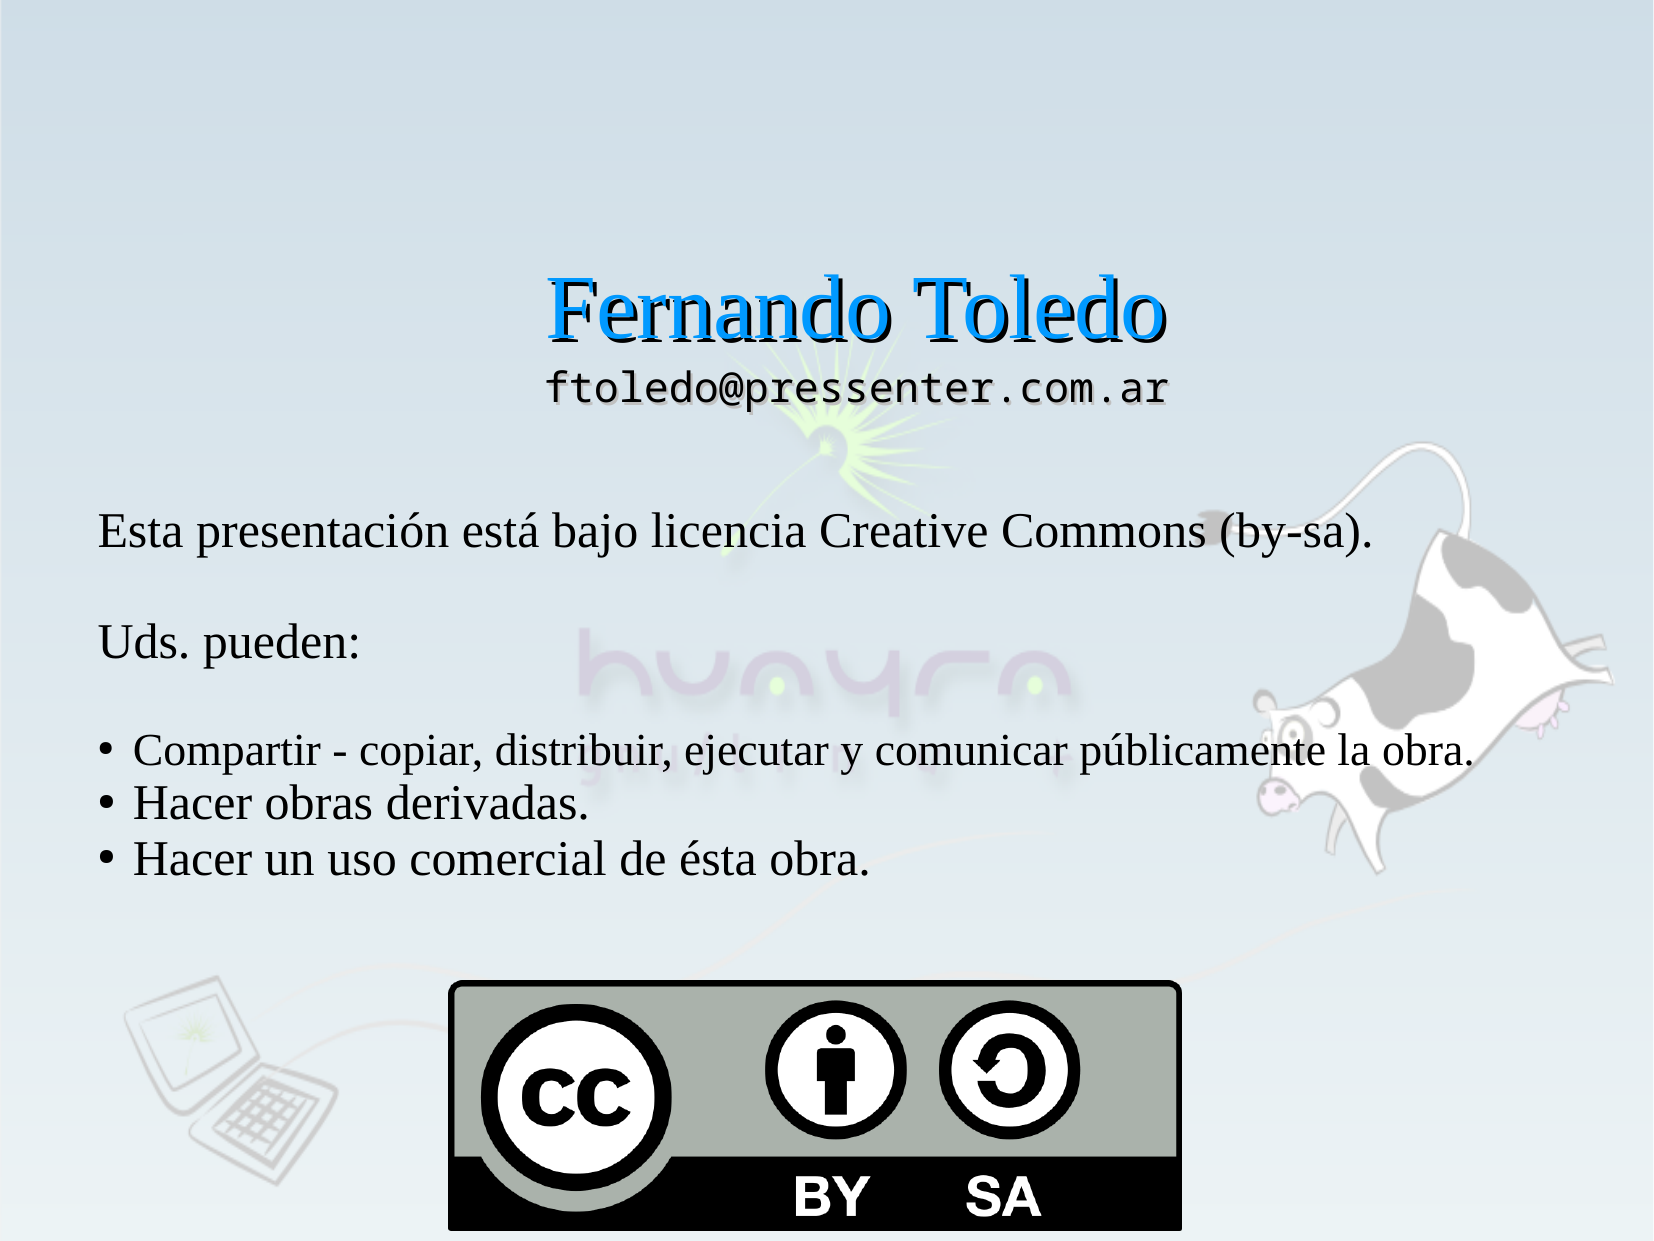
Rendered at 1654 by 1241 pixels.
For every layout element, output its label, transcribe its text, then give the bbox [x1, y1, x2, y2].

text_box Esta presentación está bajo licencia Creative Commons (by-sa). Uds. pueden: Compartir - copiar, distribuir, ejecutar y comunicar públicamente la obra. Hacer obras derivadas. Hacer un uso comercial de ésta obra. [82, 496, 1560, 894]
picture [0, 0, 1654, 1241]
list Fernando Toledo ftoledo@pressenter.com.ar [70, 256, 1571, 461]
